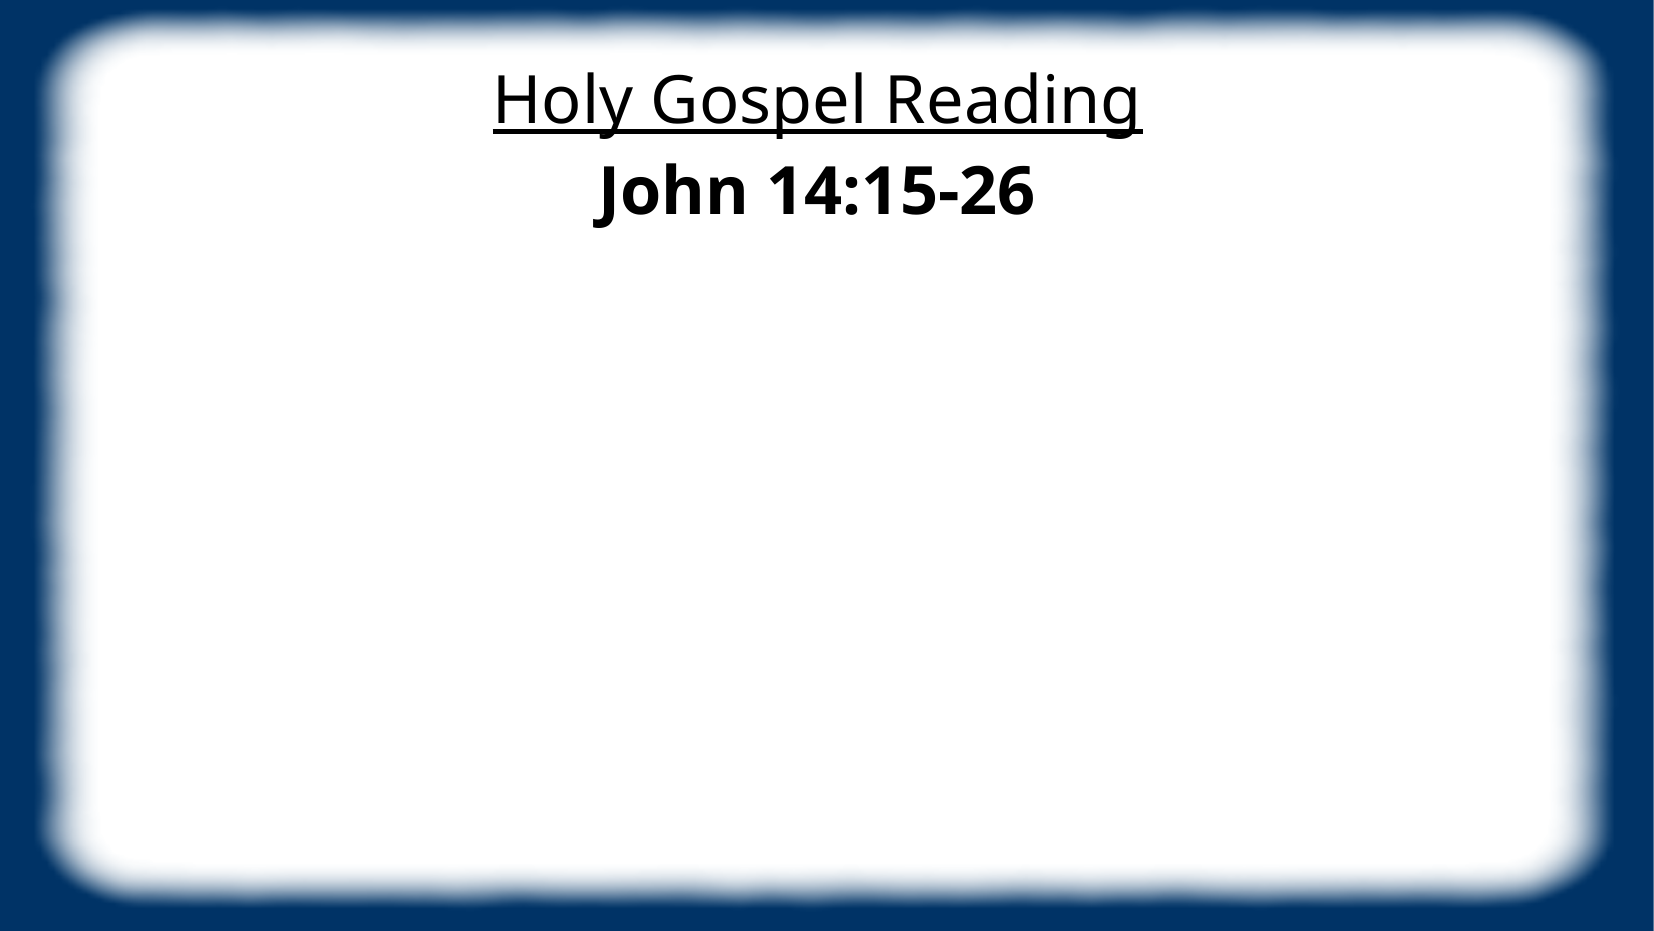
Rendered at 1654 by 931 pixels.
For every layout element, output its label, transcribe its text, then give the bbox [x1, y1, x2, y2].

picture [0, 0, 1654, 931]
text_box Holy Gospel Reading John 14:15-26 [90, 45, 1546, 238]
